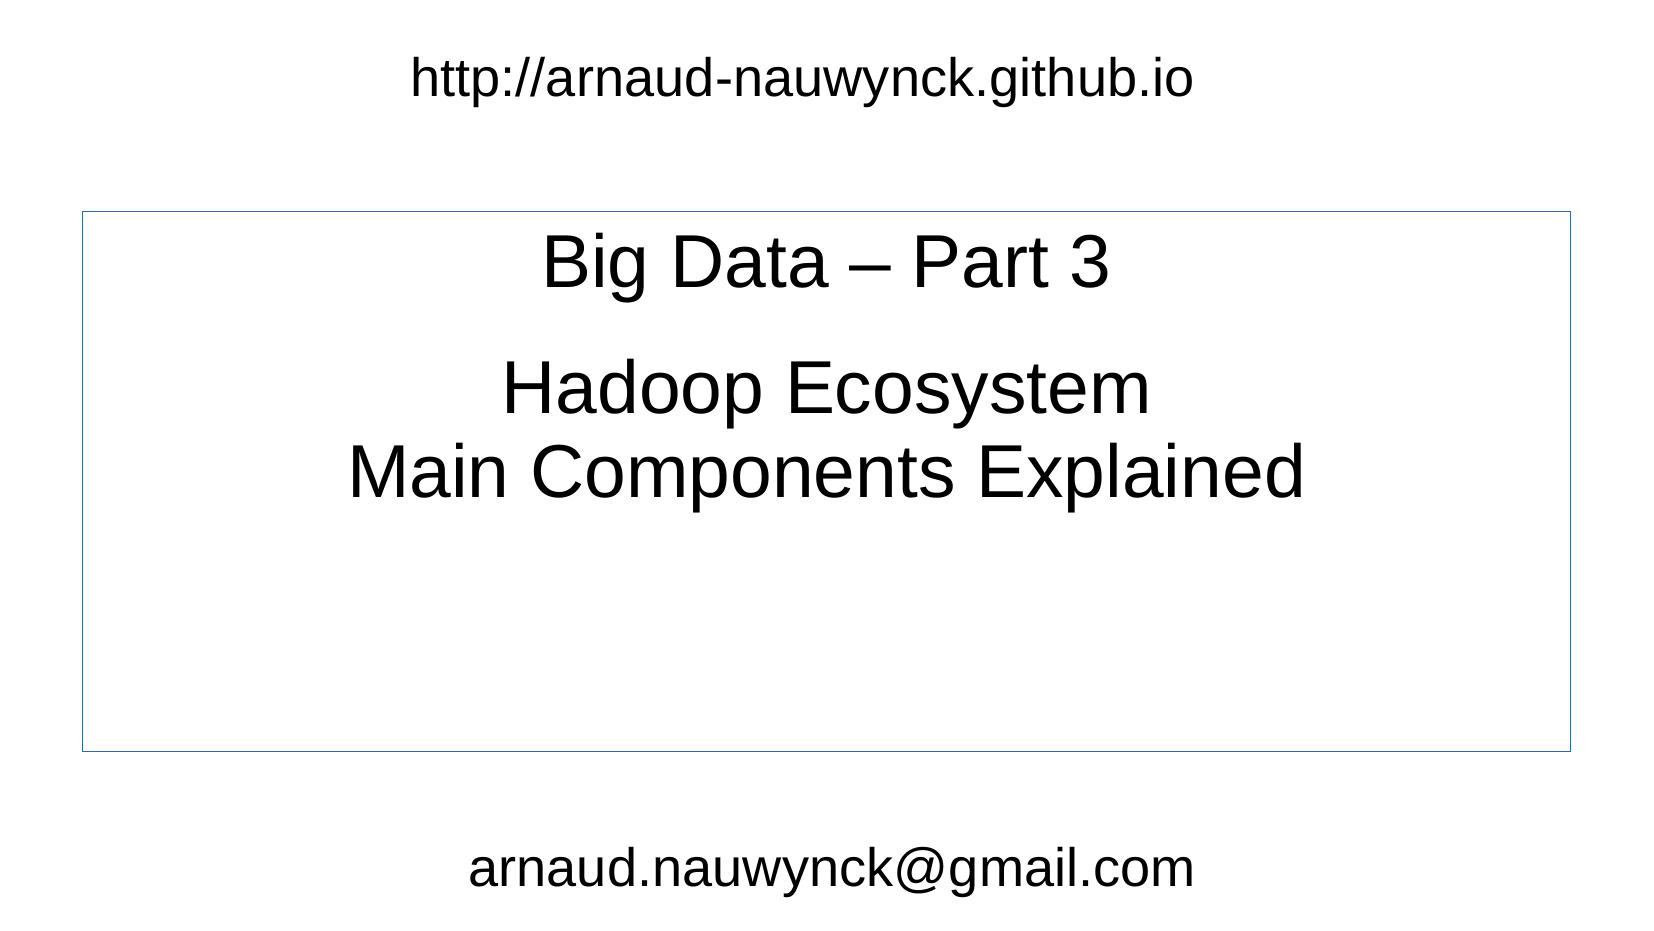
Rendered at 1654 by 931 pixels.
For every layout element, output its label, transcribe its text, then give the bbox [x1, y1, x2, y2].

title http://arnaud-nauwynck.github.io [59, 0, 1548, 156]
text_box Big Data – Part 3 Hadoop Ecosystem Main Components Explained [82, 211, 1571, 752]
title arnaud.nauwynck@gmail.com [88, 789, 1577, 931]
